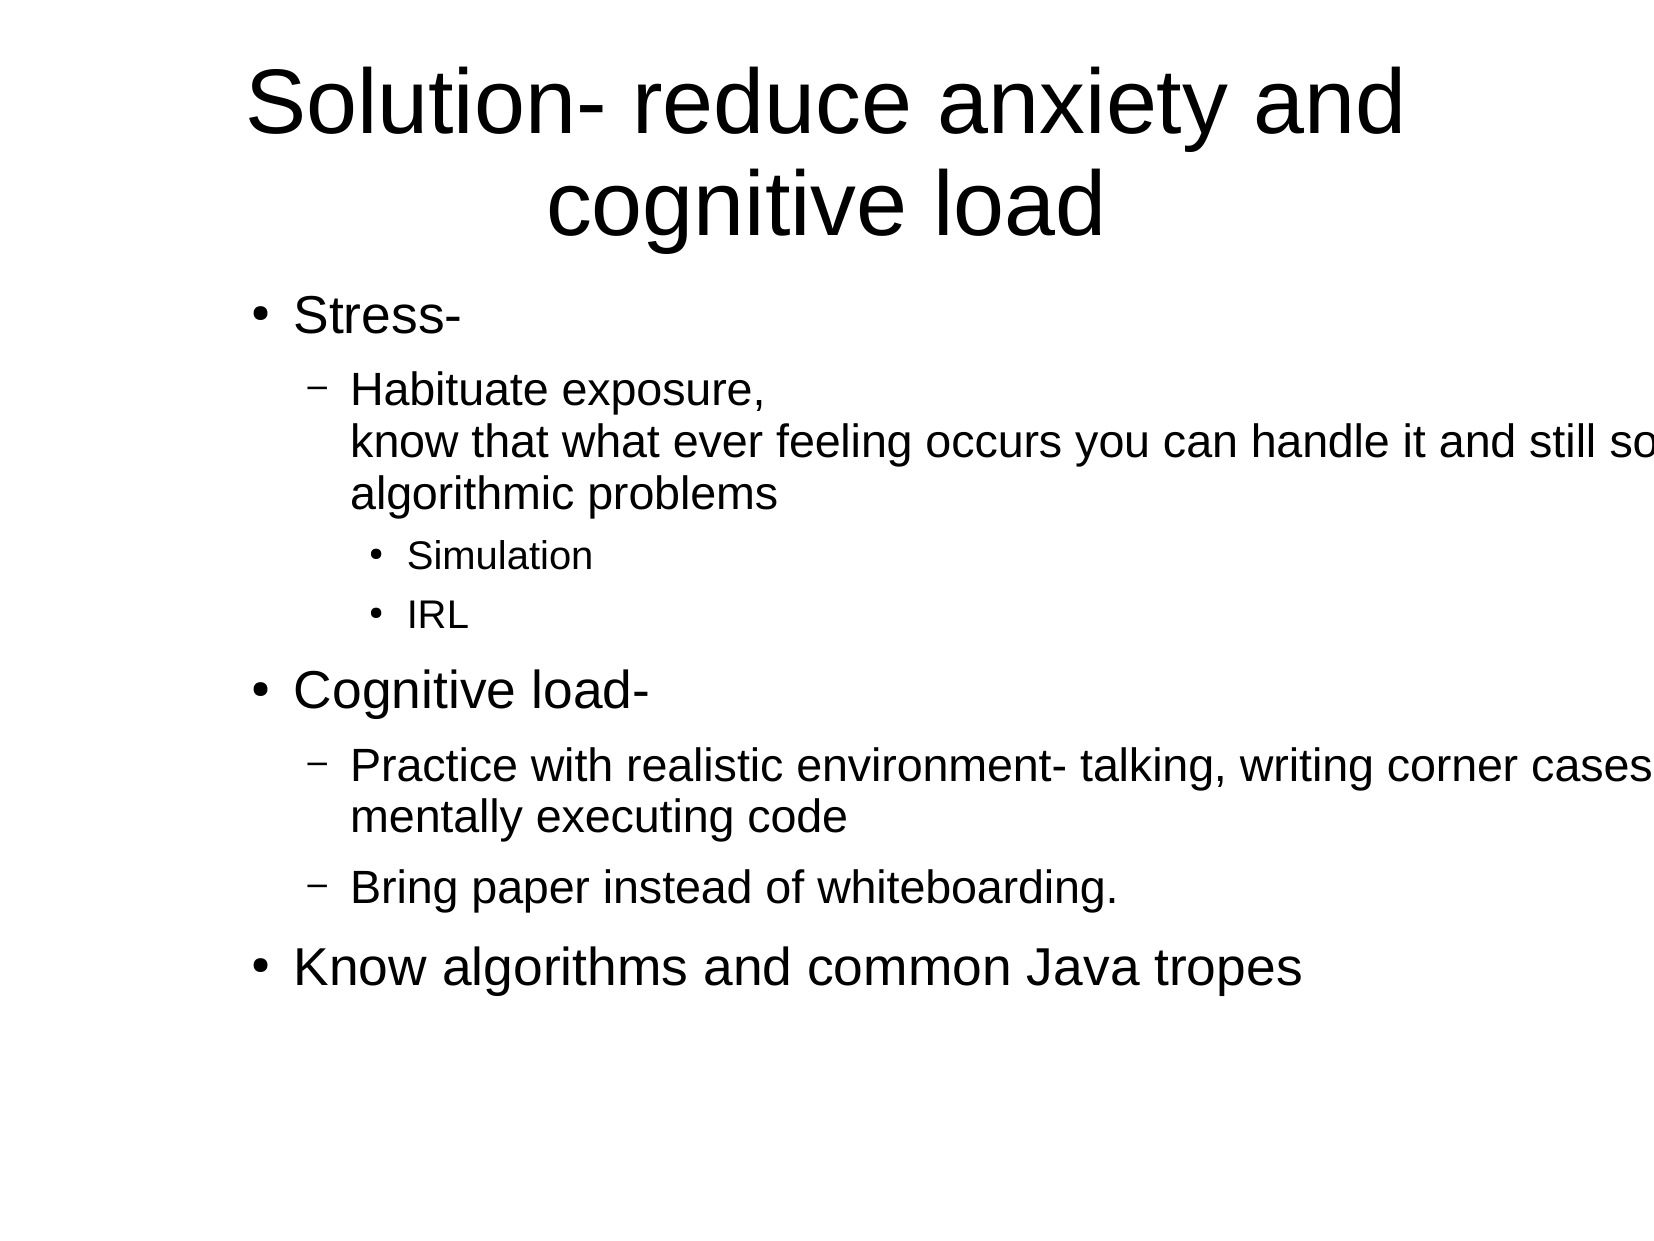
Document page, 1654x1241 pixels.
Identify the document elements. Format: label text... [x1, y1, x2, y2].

title Solution- reduce anxiety and cognitive load [82, 49, 1571, 257]
list Stress- Habituate exposure, know that what ever feeling occurs you can handle it and still solve algorithmic problems Simulation IRL Cognitive load- Practice with realistic environment- talking, writing corner cases, mentally executing code Bring paper instead of whiteboarding. Know algorithms and common Java tropes [236, 285, 1654, 1005]
